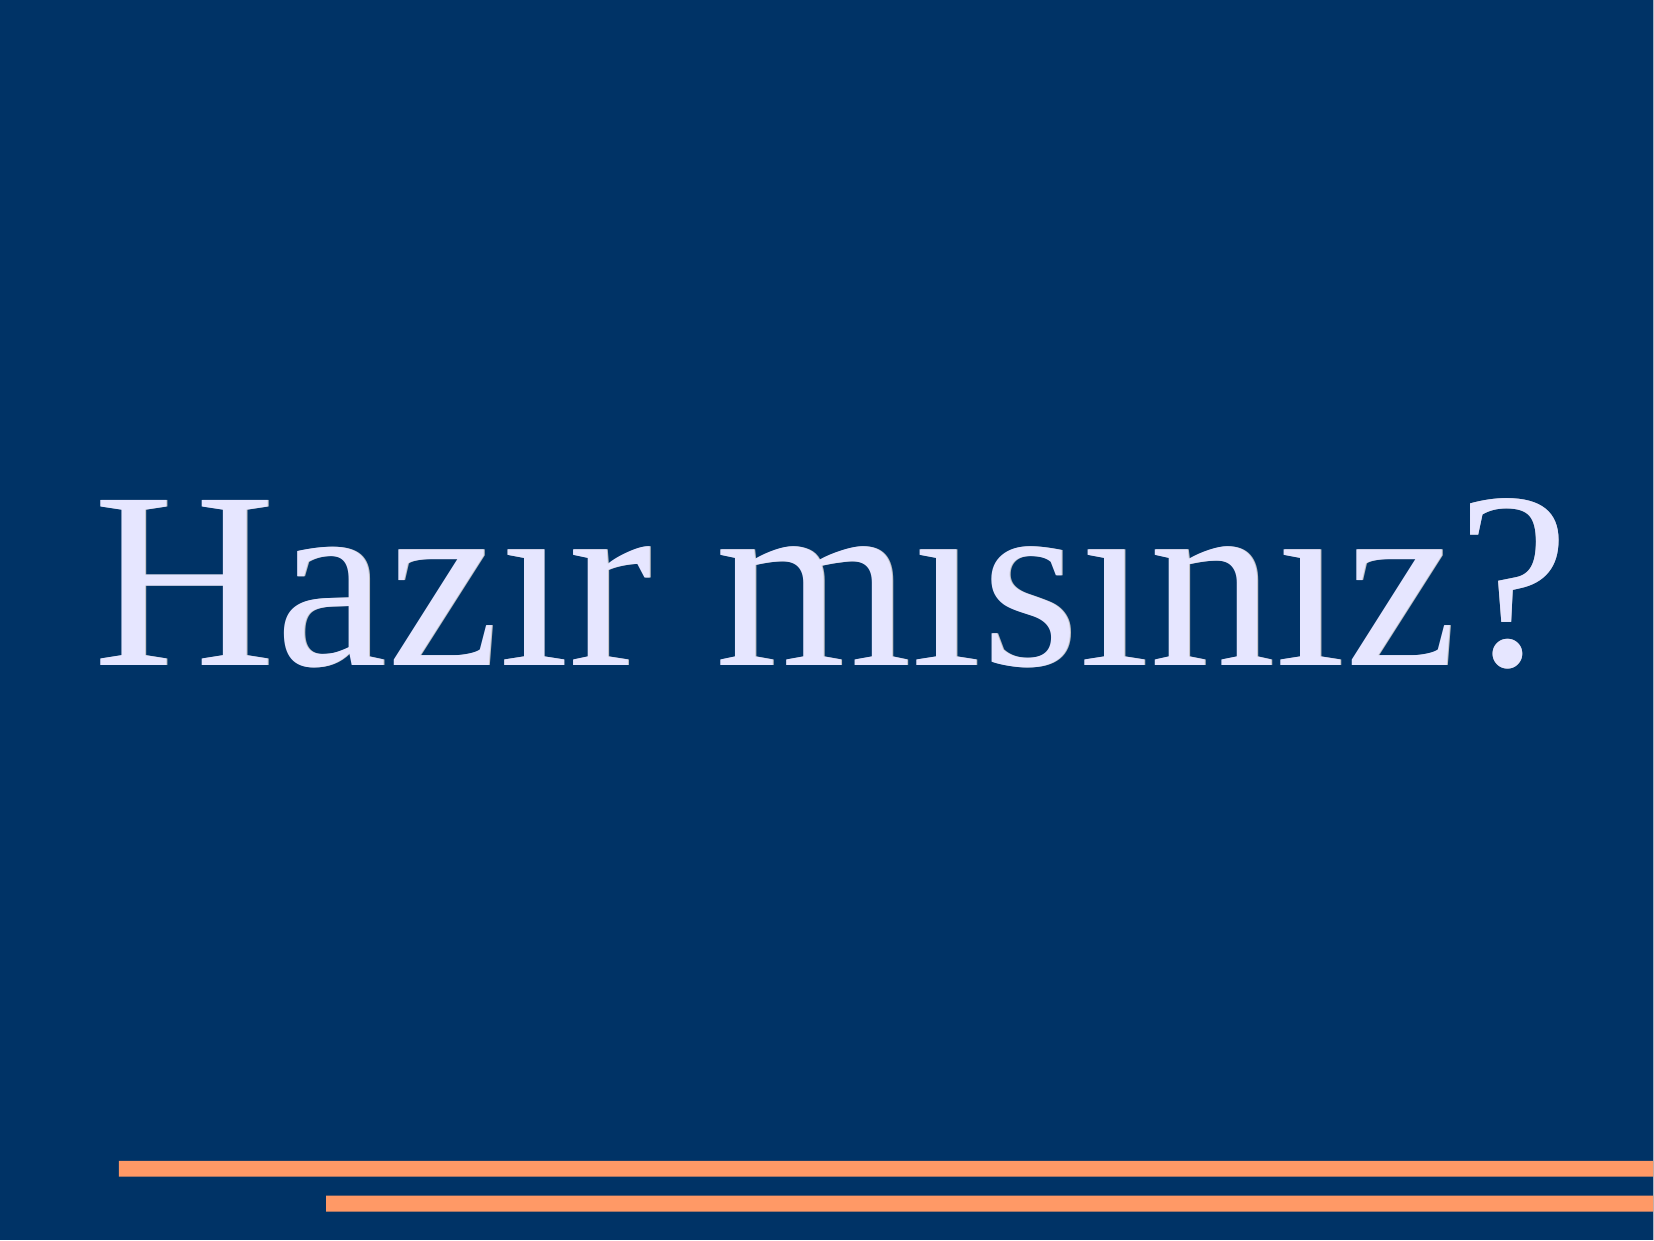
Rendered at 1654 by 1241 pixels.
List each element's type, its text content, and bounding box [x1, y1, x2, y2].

subtitle Hazır mısınız? [23, 189, 1641, 971]
